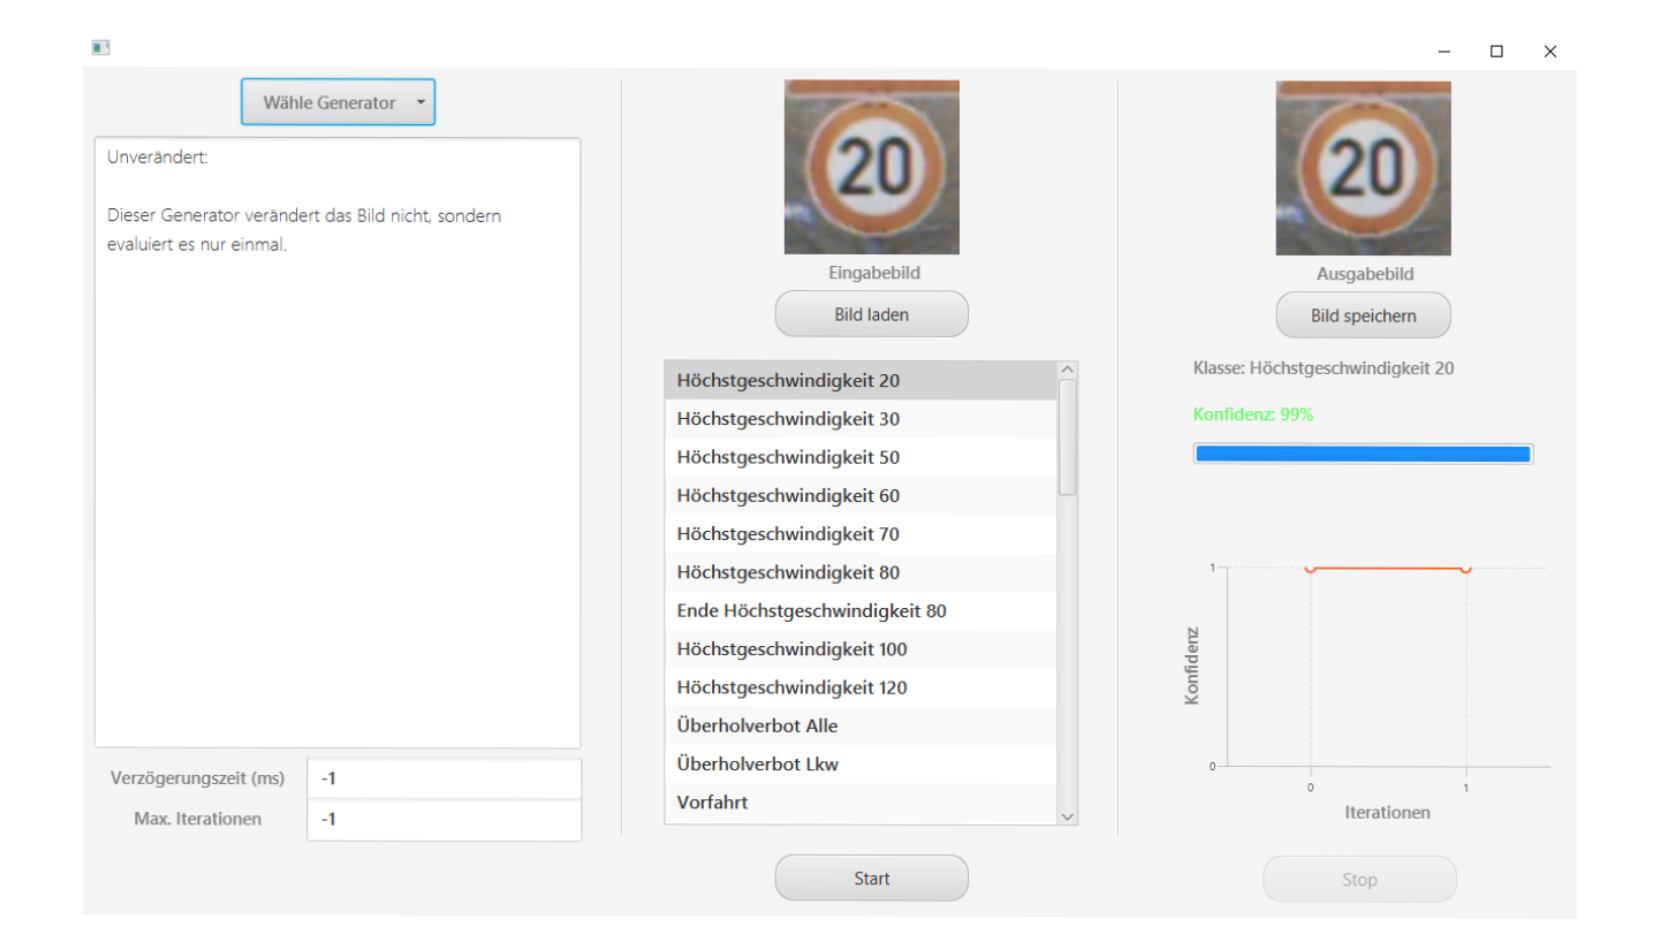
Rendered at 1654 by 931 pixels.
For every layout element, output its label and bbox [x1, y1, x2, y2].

picture [82, 31, 1577, 919]
